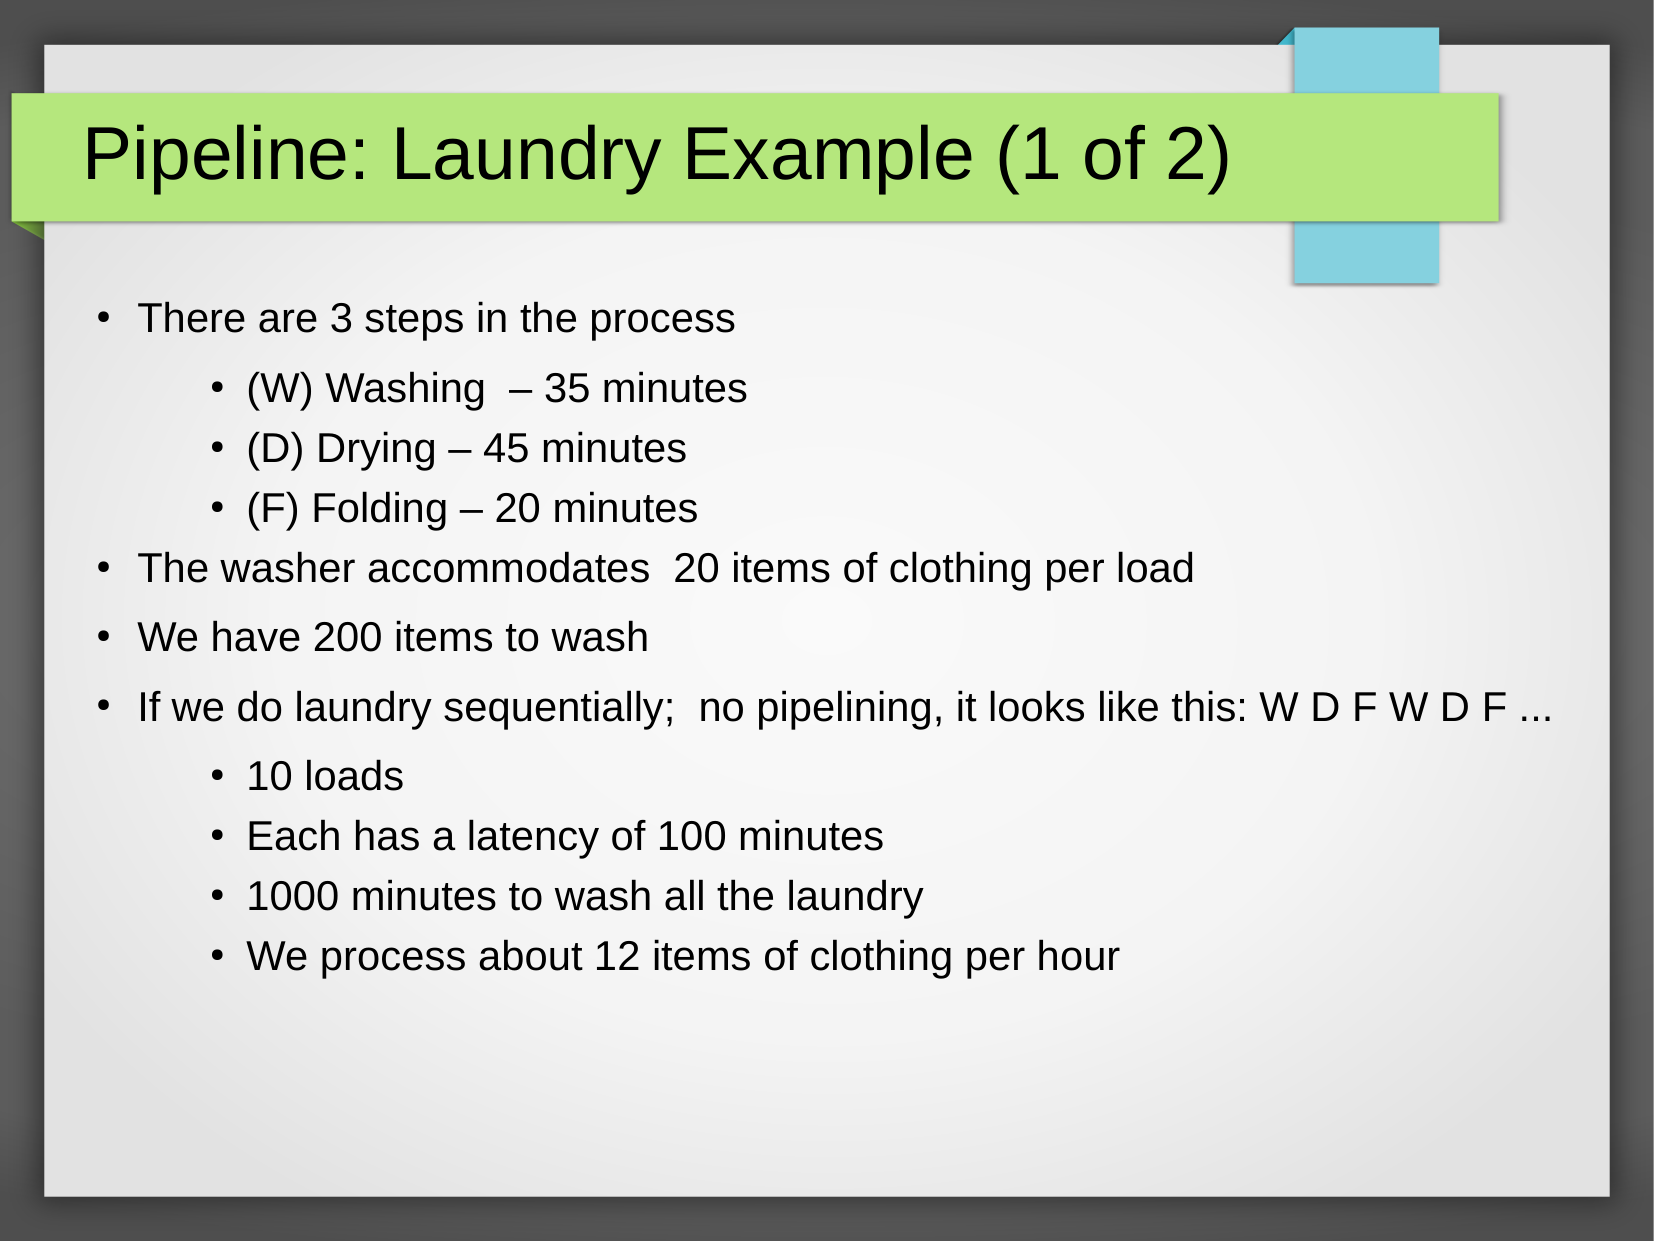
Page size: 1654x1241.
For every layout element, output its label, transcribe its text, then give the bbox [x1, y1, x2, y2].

title Pipeline: Laundry Example (1 of 2) [82, 94, 1264, 213]
picture [0, 0, 1654, 1241]
list There are 3 steps in the process (W) Washing – 35 minutes (D) Drying – 45 minutes (F) Folding – 20 minutes The washer accommodates 20 items of clothing per load We have 200 items to wash If we do laundry sequentially; no pipelining, it looks like this: W D F W D F ... 10 loads Each has a latency of 100 minutes 1000 minutes to wash all the laundry We process about 12 items of clothing per hour [82, 295, 1571, 1015]
